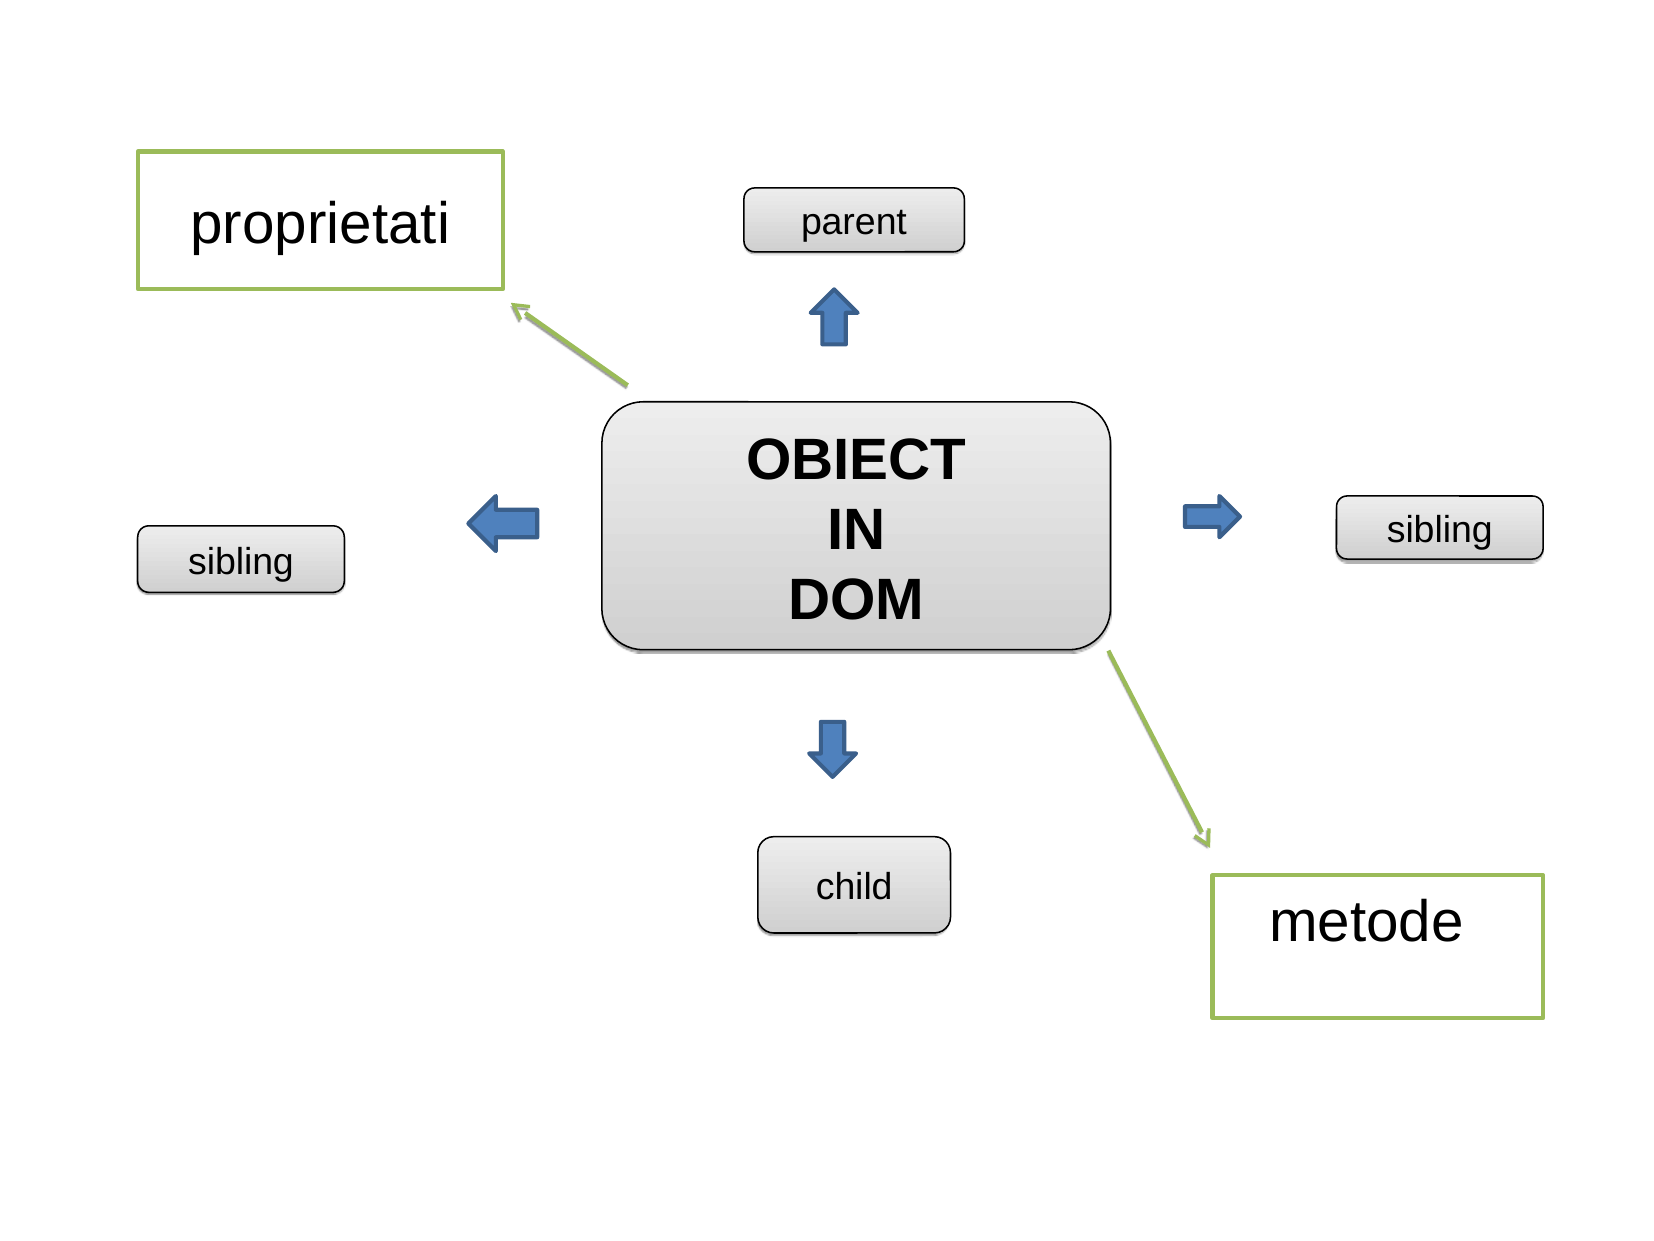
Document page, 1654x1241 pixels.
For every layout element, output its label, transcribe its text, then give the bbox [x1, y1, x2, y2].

text_box [1185, 496, 1240, 538]
text_box OBIECT IN DOM [601, 401, 1111, 650]
text_box sibling [1336, 495, 1544, 560]
text_box parent [743, 187, 965, 252]
text_box proprietati [137, 151, 503, 290]
text_box [809, 721, 857, 777]
text_box metode [1212, 875, 1544, 1019]
text_box child [757, 836, 951, 934]
text_box [468, 496, 538, 552]
text_box sibling [137, 525, 345, 593]
text_box [810, 289, 858, 345]
